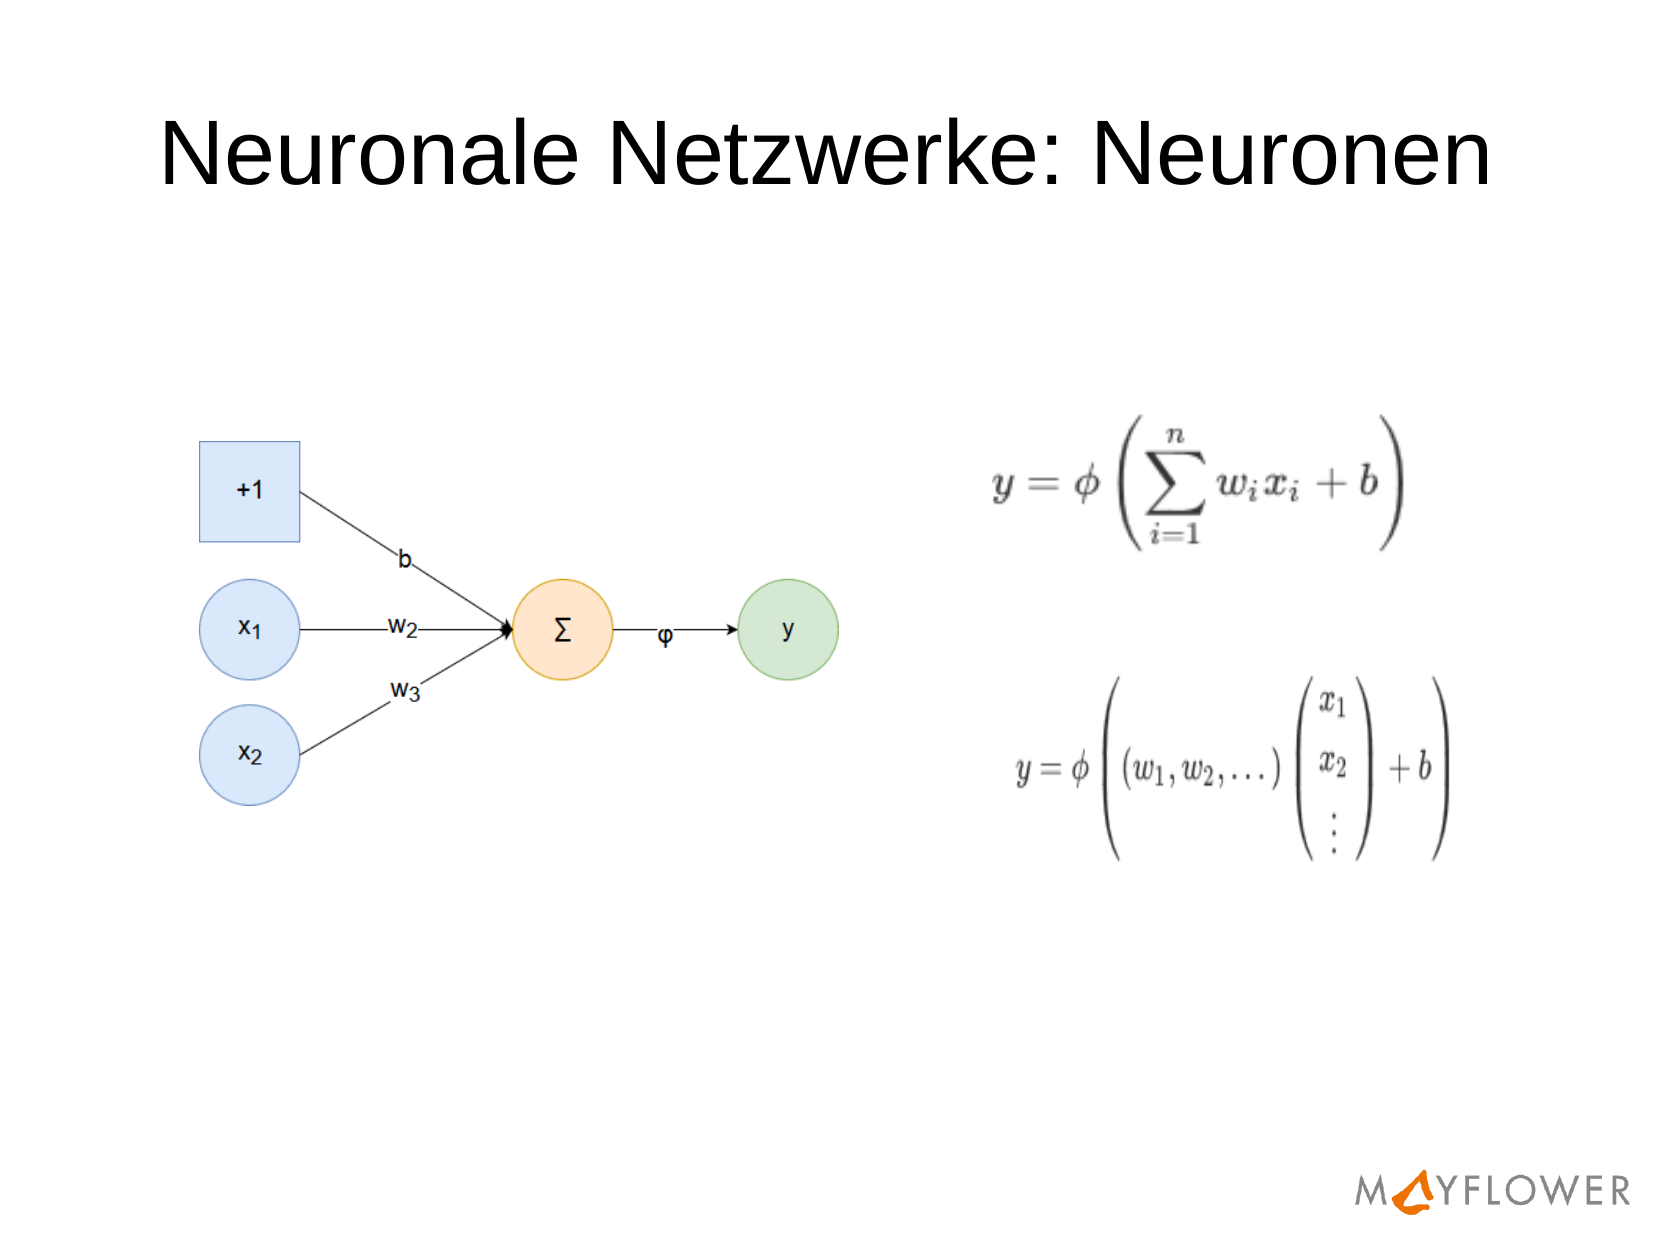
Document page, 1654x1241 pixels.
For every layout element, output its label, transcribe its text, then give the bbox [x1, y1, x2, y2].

picture [883, 673, 1595, 864]
picture [199, 441, 839, 806]
picture [992, 413, 1413, 556]
picture [1355, 1169, 1630, 1215]
title Neuronale Netzwerke: Neuronen [82, 49, 1571, 257]
